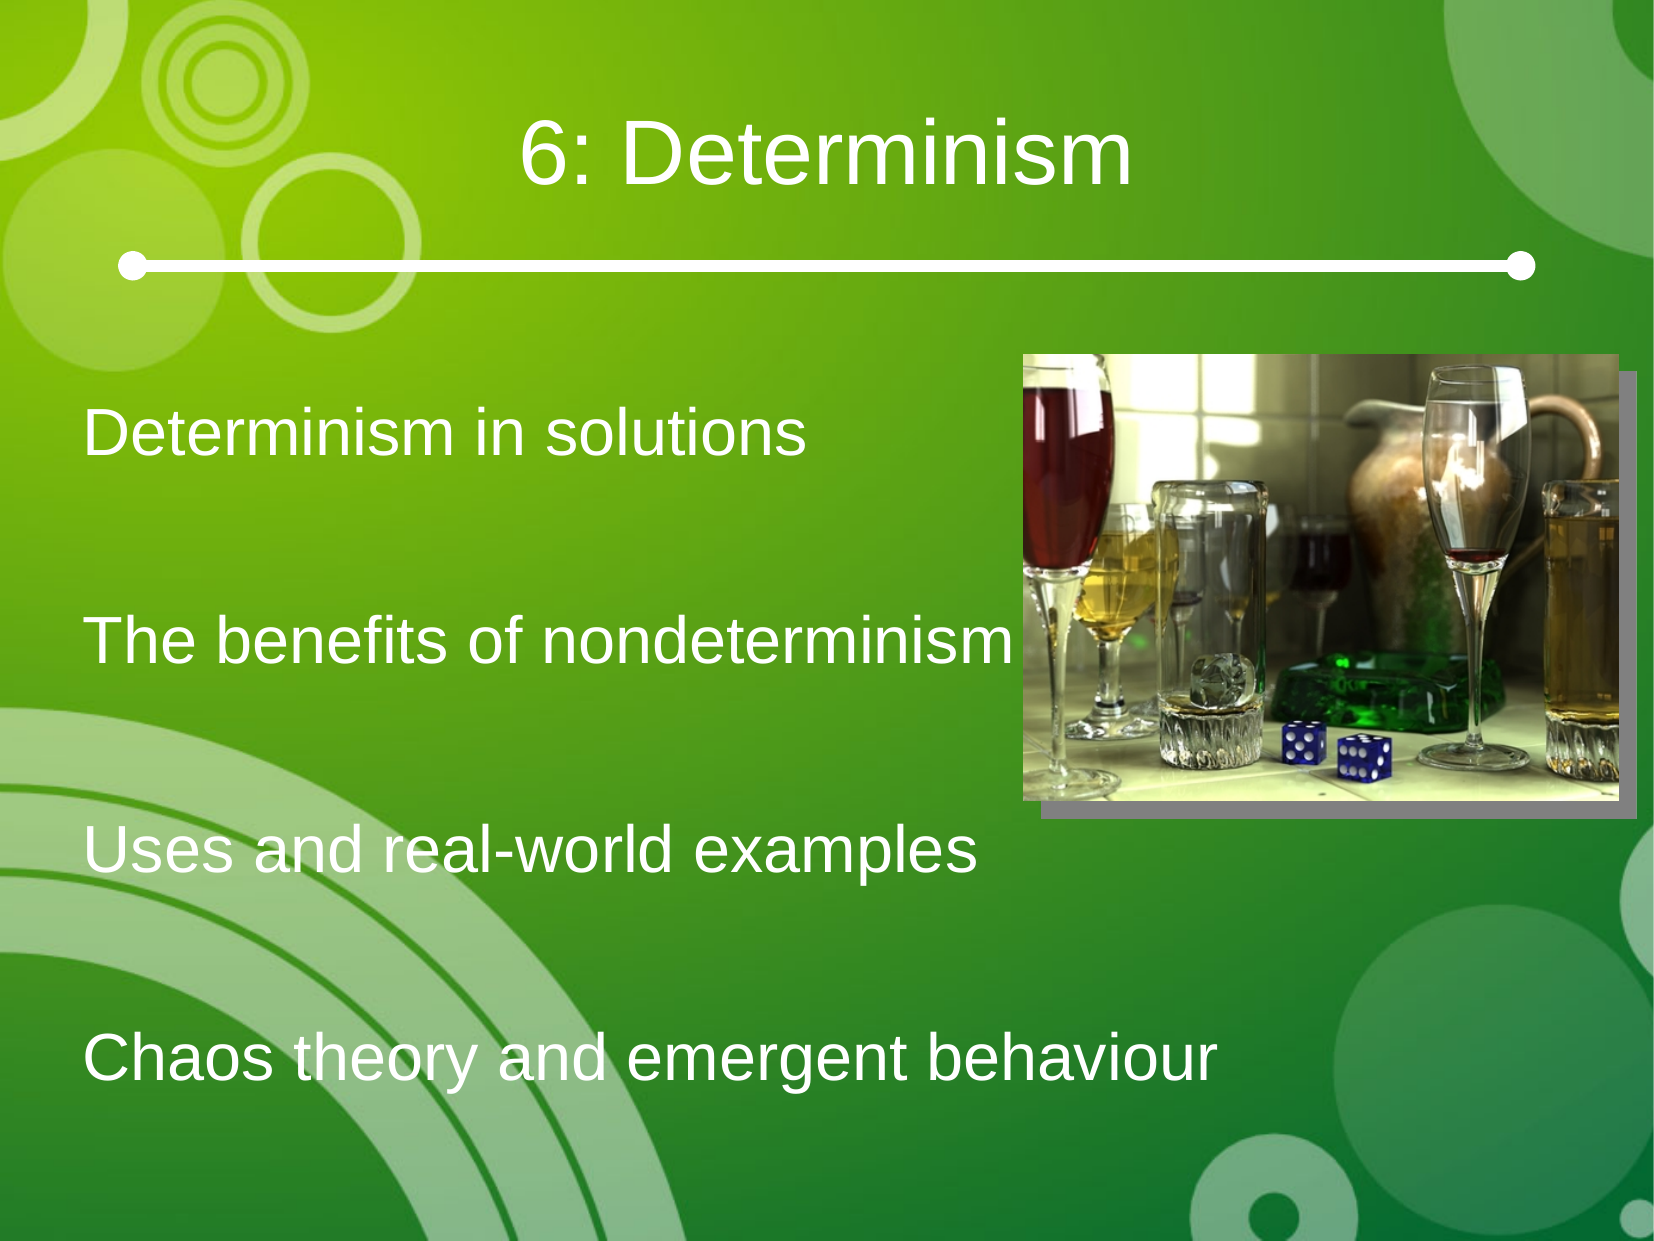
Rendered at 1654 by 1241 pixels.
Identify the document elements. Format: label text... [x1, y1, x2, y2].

title 6: Determinism [82, 56, 1571, 250]
list Determinism in solutions The benefits of nondeterminism Uses and real-world examples Chaos theory and emergent behaviour [82, 290, 1571, 1094]
picture [0, 0, 1654, 1241]
